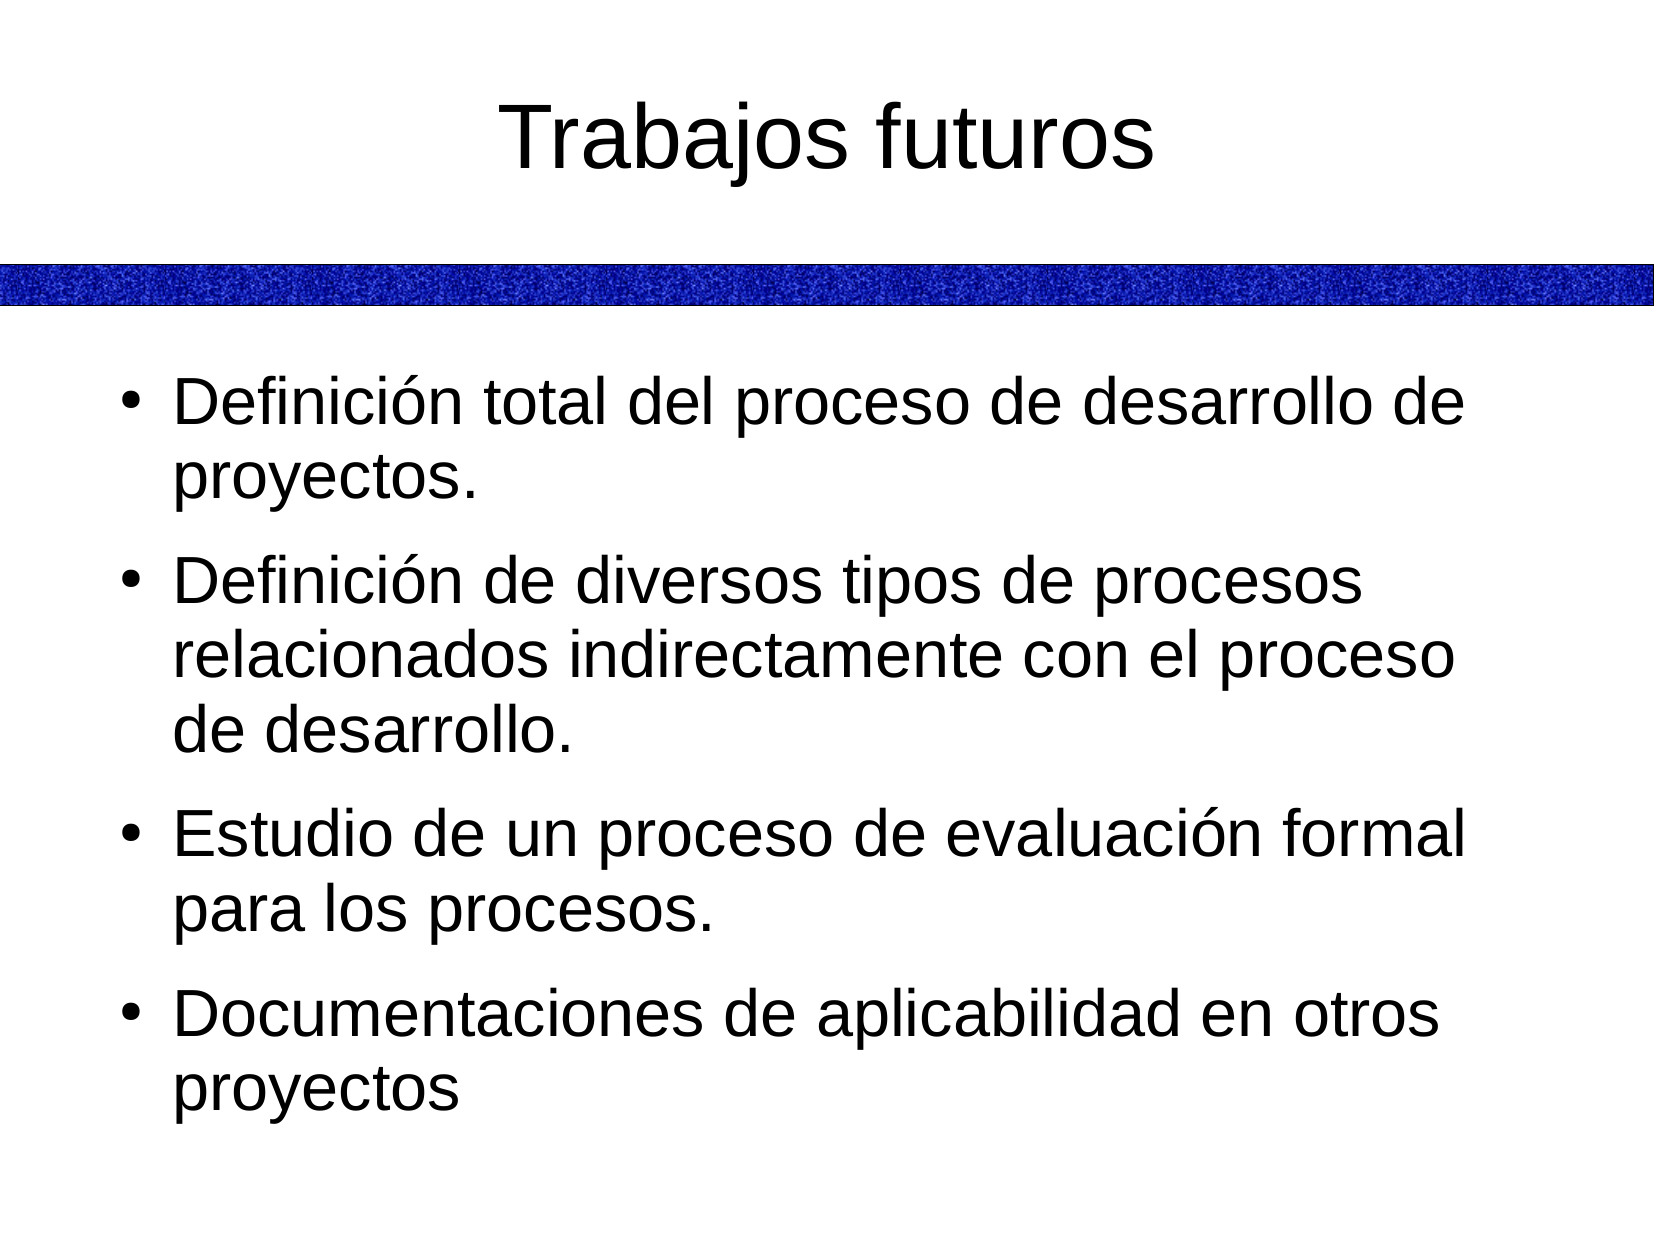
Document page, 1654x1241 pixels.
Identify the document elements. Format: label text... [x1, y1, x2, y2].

title Trabajos futuros [58, 14, 1595, 260]
list Definición total del proceso de desarrollo de proyectos. Definición de diversos tipos de procesos relacionados indirectamente con el proceso de desarrollo. Estudio de un proceso de evaluación formal para los procesos. Documentaciones de aplicabilidad en otros proyectos [101, 363, 1549, 1168]
picture [0, 265, 1653, 305]
